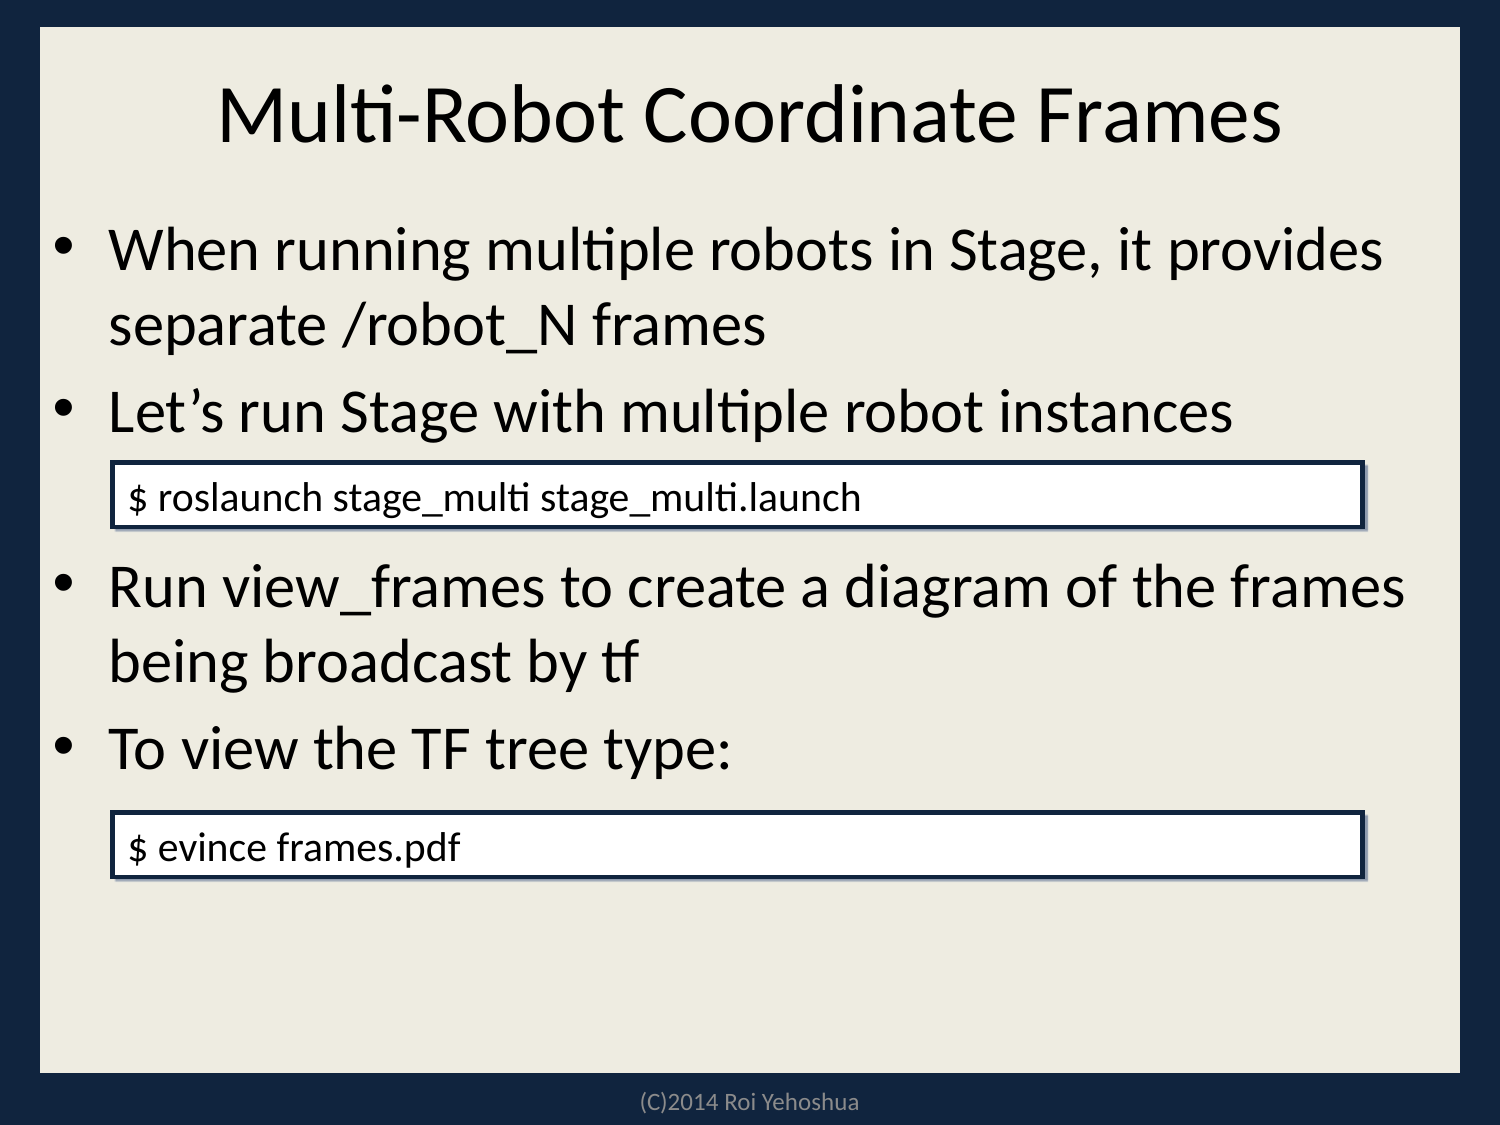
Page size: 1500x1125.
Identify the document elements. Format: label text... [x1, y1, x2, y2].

text_box $ roslaunch stage_multi stage_multi.launch [112, 462, 1363, 528]
text_box $ evince frames.pdf [112, 812, 1363, 878]
list When running multiple robots in Stage, it provides separate /robot_N frames Let’s run Stage with multiple robot instances Run view_frames to create a diagram of the frames being broadcast by tf To view the TF tree type: [37, 200, 1463, 1080]
title Multi-Robot Coordinate Frames [37, 31, 1463, 188]
footer (C)2014 Roi Yehoshua [512, 1074, 988, 1125]
